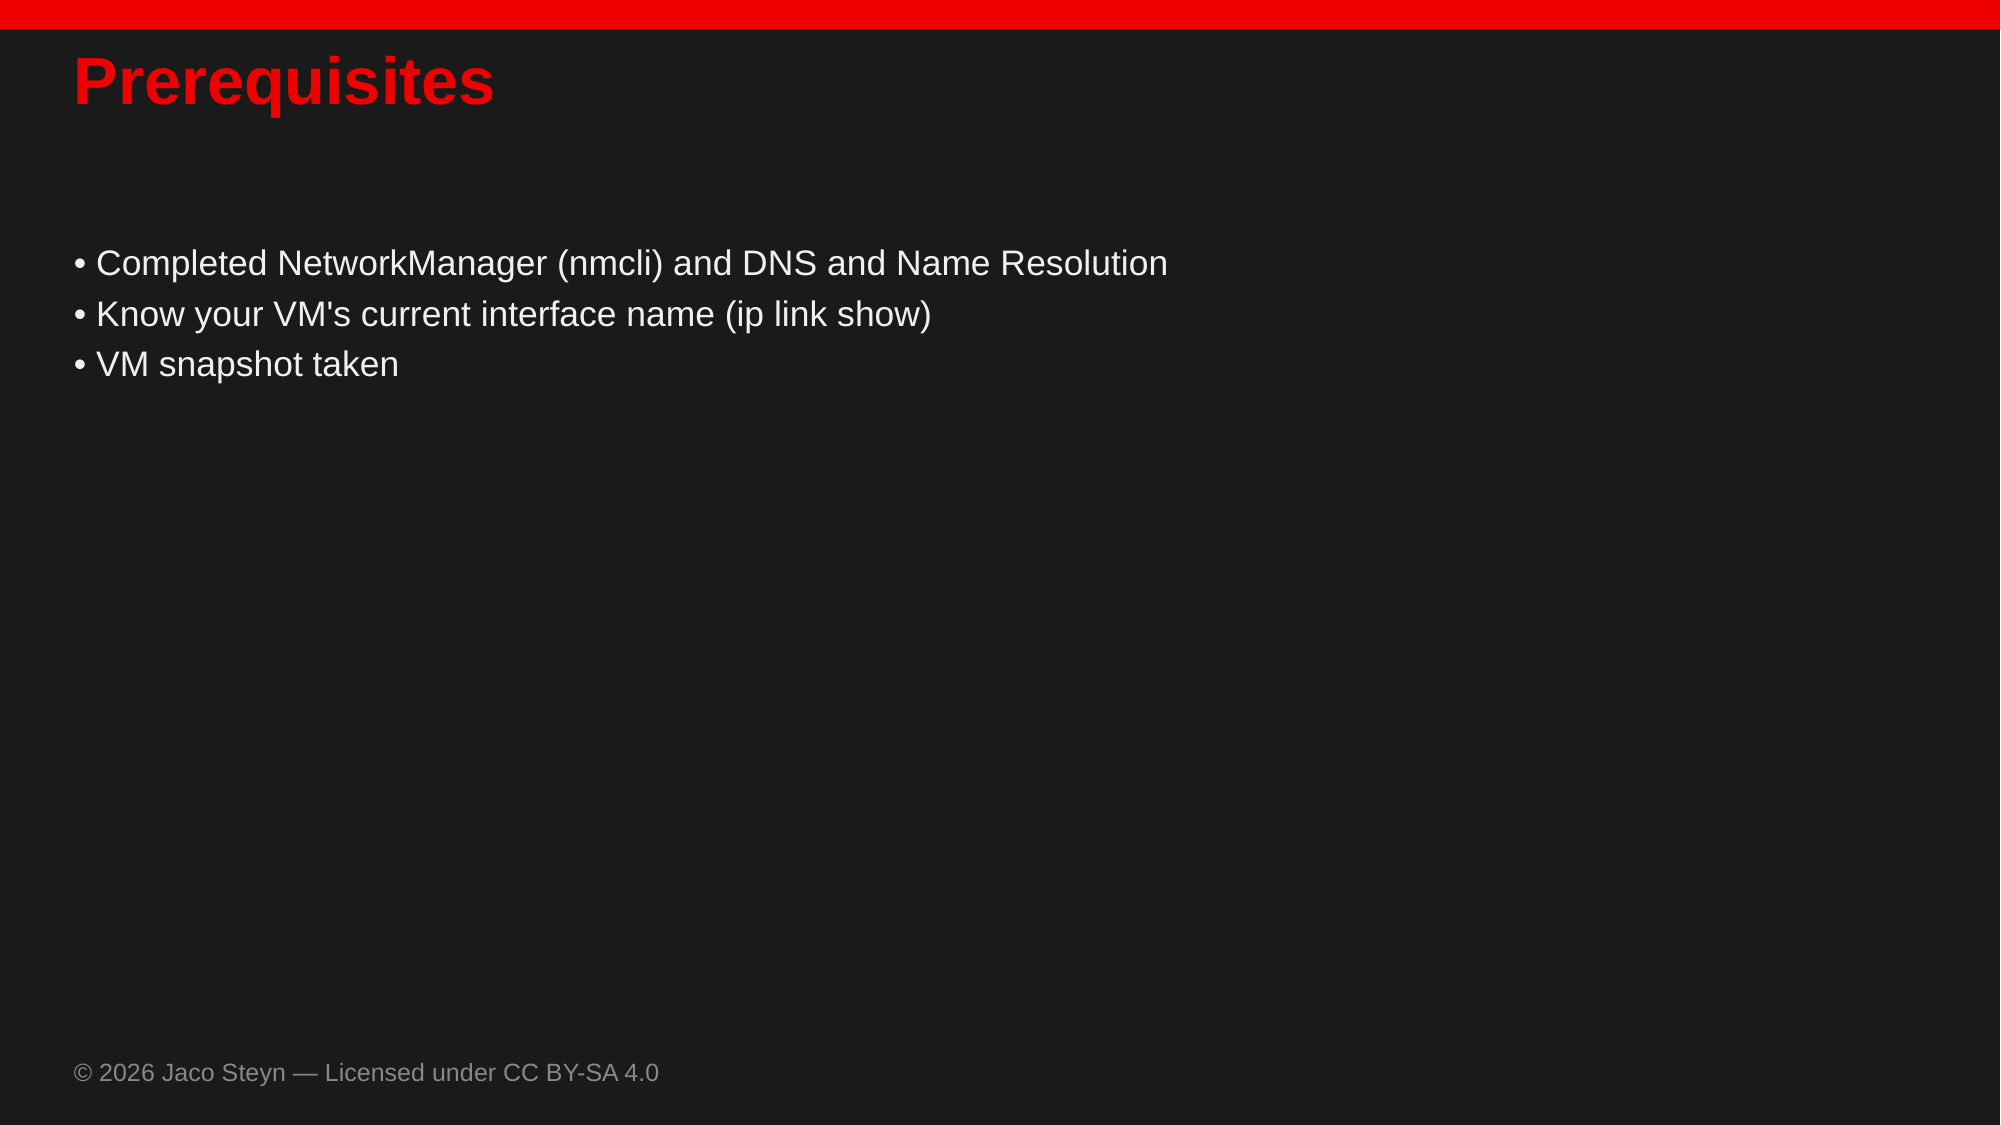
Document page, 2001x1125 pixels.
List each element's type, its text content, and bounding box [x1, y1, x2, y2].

text_box Prerequisites [59, 36, 1942, 208]
text_box © 2026 Jaco Steyn — Licensed under CC BY-SA 4.0 [59, 1051, 1942, 1093]
text_box • Completed NetworkManager (nmcli) and DNS and Name Resolution • Know your VM's current interface name (ip link show) • VM snapshot taken [59, 236, 1942, 1037]
text_box [0, 0, 2001, 30]
